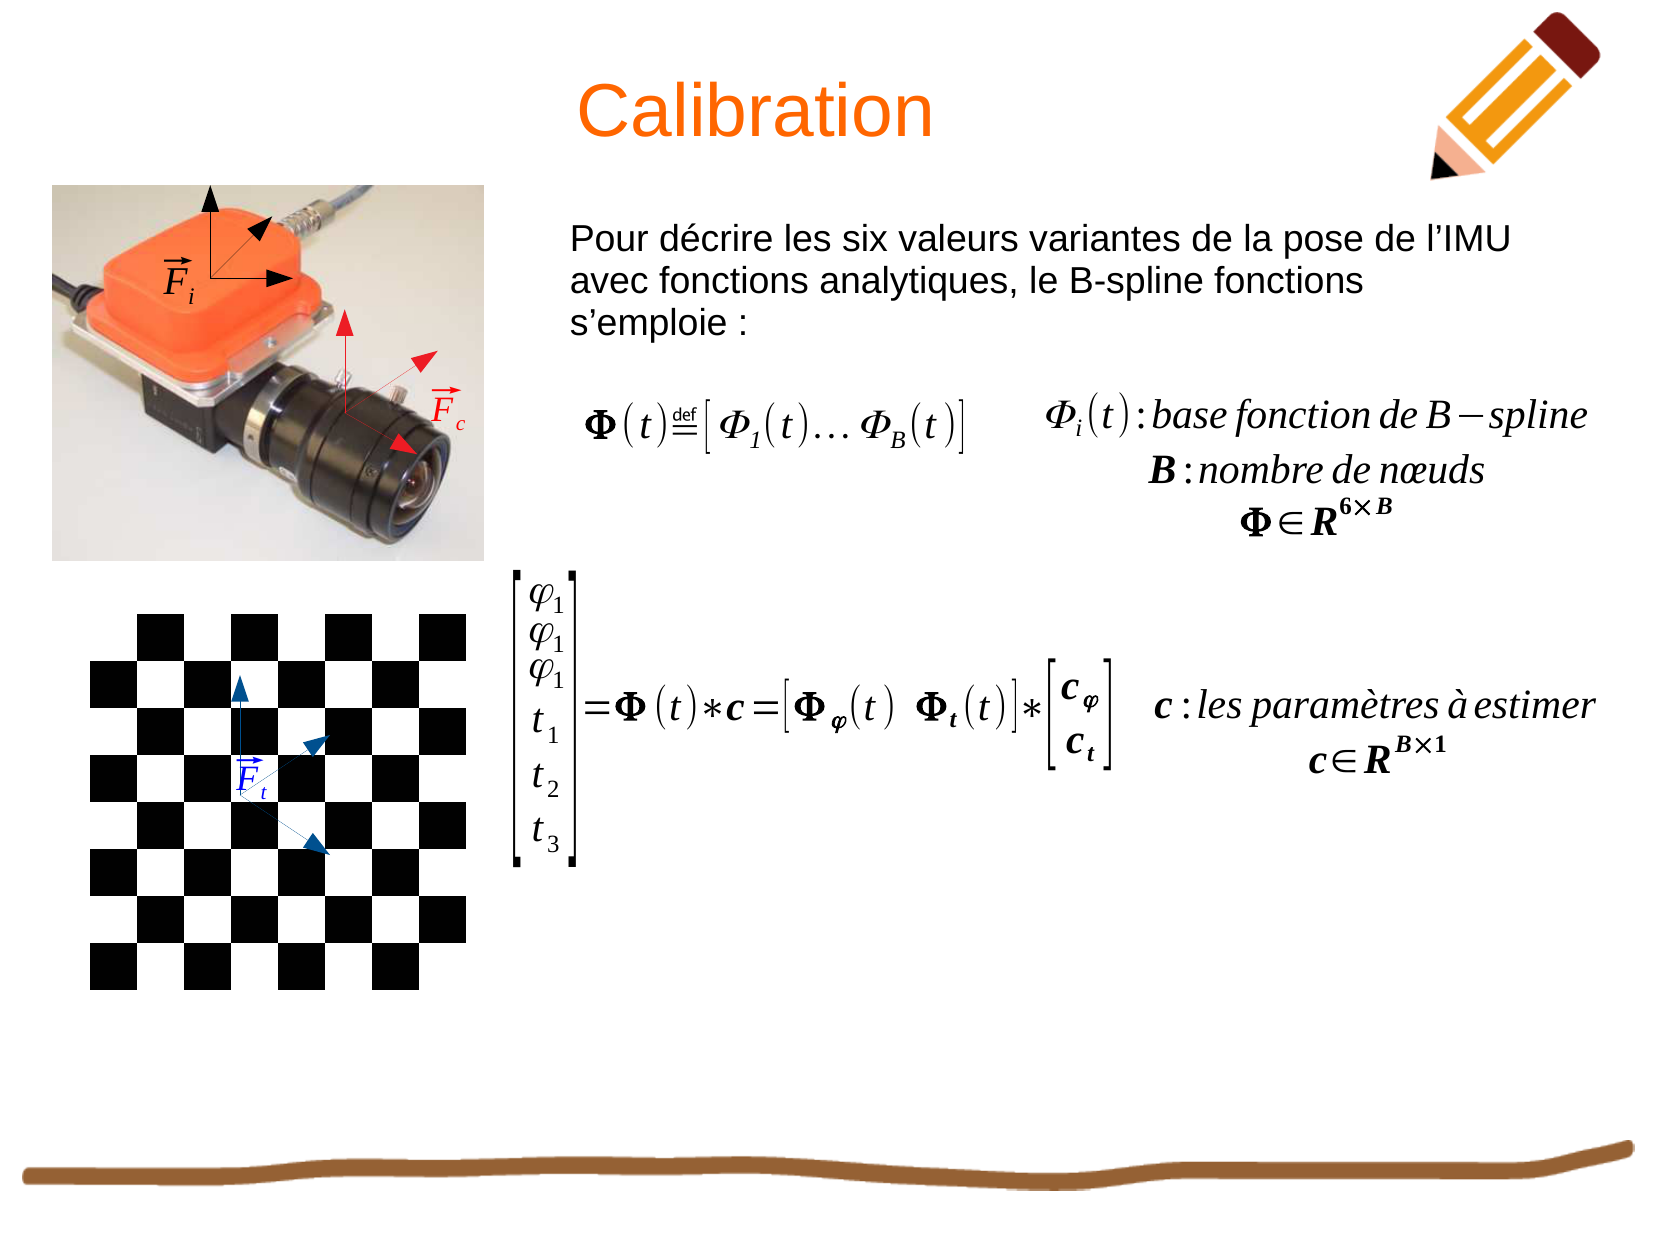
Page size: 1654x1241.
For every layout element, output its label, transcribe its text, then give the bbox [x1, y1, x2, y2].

picture [22, 1140, 1635, 1191]
text_box Pour décrire les six valeurs variantes de la pose de l’IMU avec fonctions analytiques, le B-spline fonctions s’emploie : [555, 210, 1531, 351]
picture [52, 185, 484, 561]
picture [1430, 12, 1601, 181]
picture [90, 614, 466, 991]
chart [151, 255, 206, 310]
chart [420, 385, 475, 436]
chart [1144, 682, 1610, 783]
chart [1030, 389, 1602, 546]
chart [225, 755, 276, 805]
chart [574, 396, 976, 456]
title Calibration [82, 49, 1430, 172]
chart [500, 569, 1124, 871]
